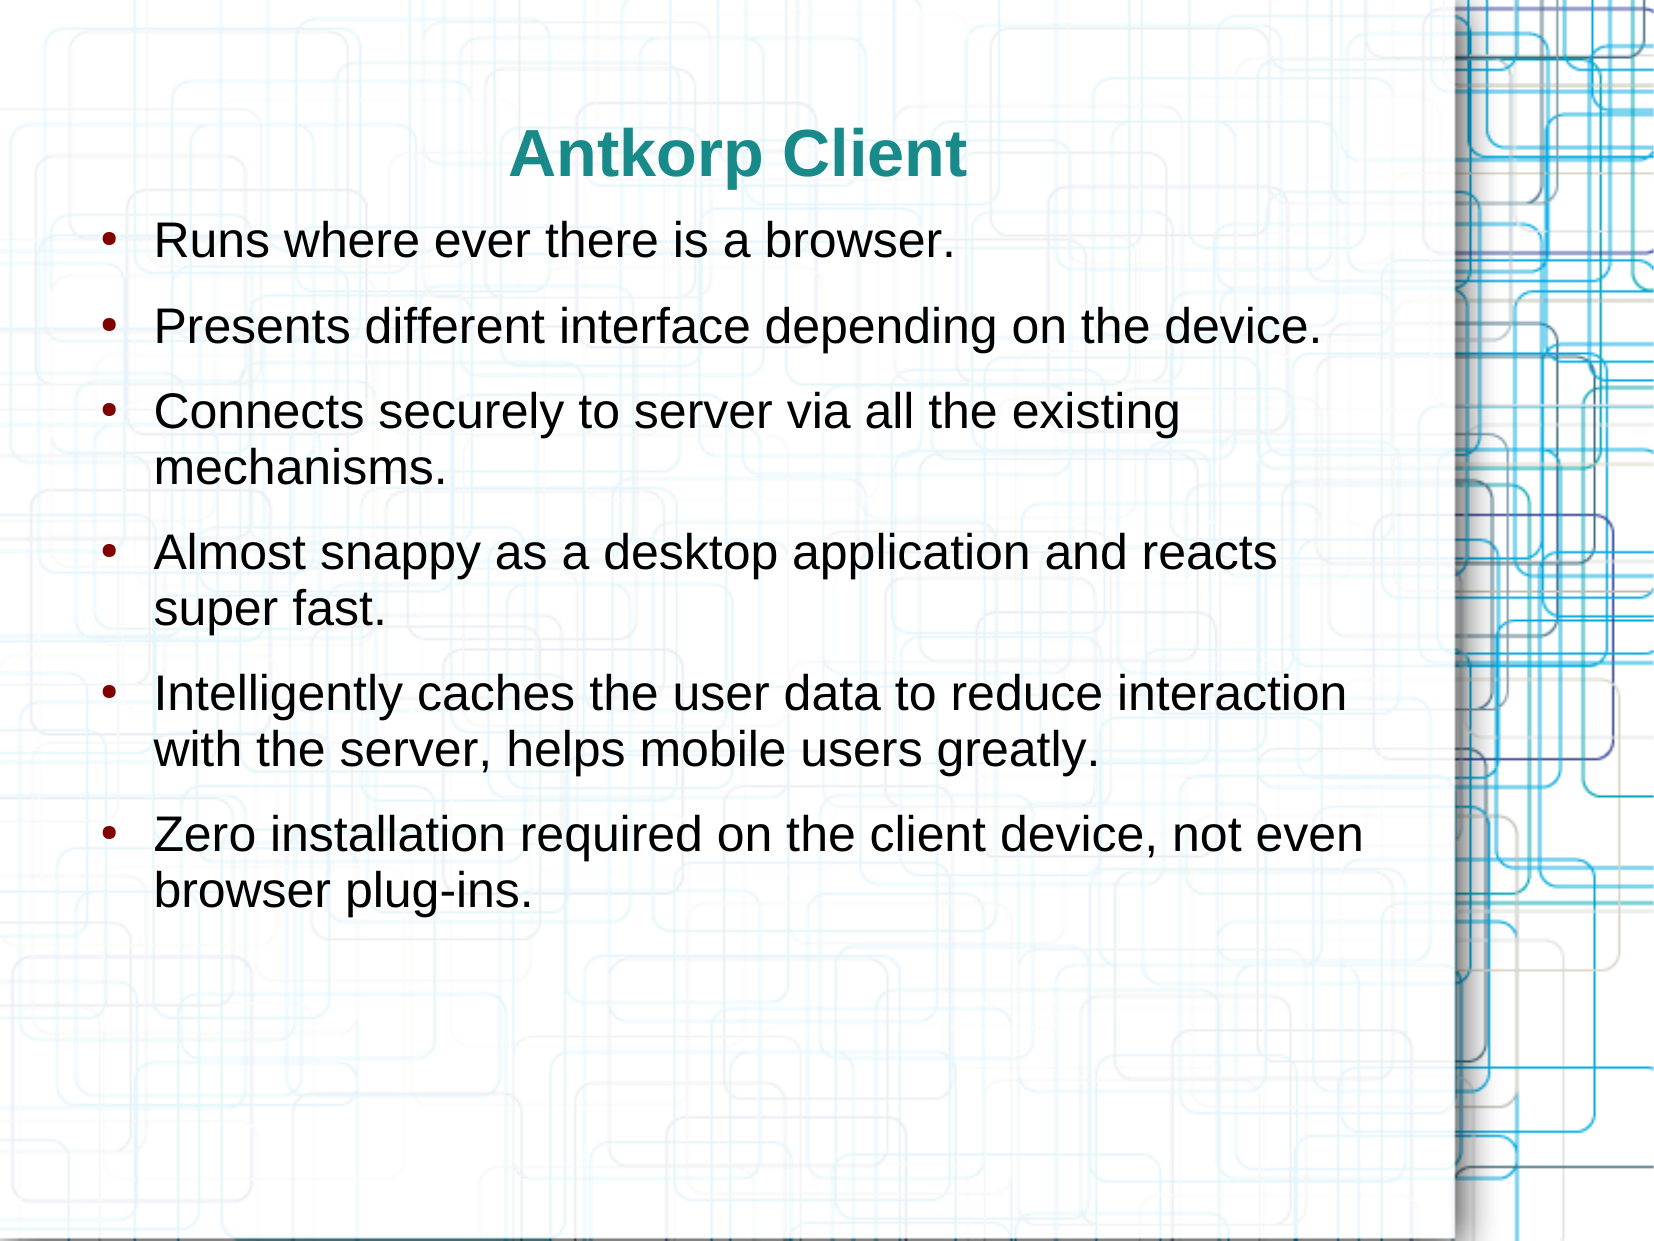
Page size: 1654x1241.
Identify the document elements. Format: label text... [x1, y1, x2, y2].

list Runs where ever there is a browser. Presents different interface depending on the device. Connects securely to server via all the existing mechanisms. Almost snappy as a desktop application and reacts super fast. Intelligently caches the user data to reduce interaction with the server, helps mobile users greatly. Zero installation required on the client device, not even browser plug-ins. [82, 212, 1418, 1032]
title Antkorp Client [59, 49, 1418, 257]
picture [0, 0, 1654, 1241]
